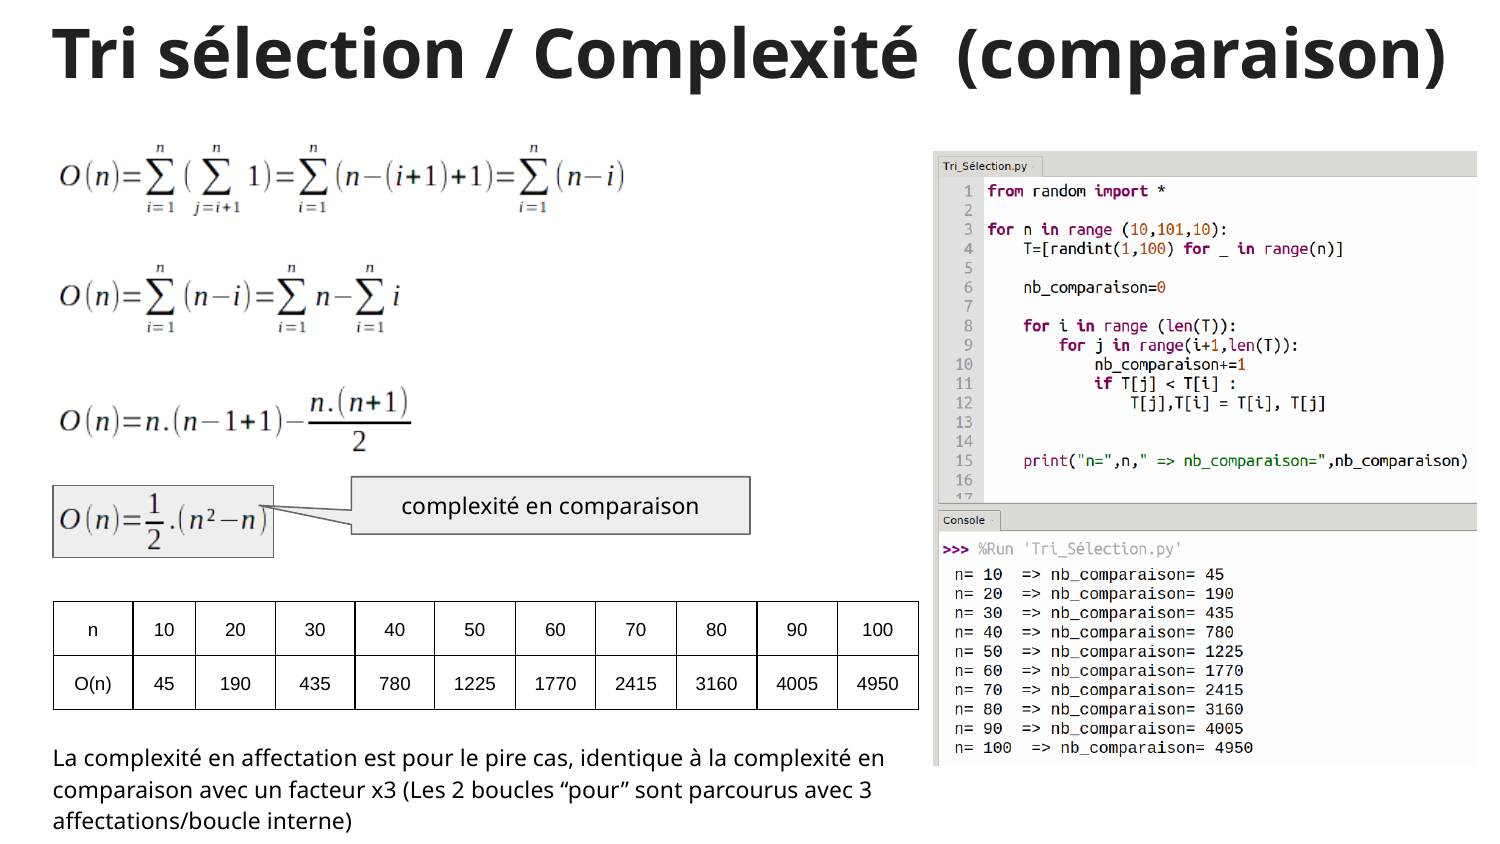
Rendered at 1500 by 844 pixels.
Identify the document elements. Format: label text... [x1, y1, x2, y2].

table_header 40 [356, 602, 434, 655]
table_header 80 [677, 602, 756, 655]
table_header 20 [196, 602, 275, 655]
list La complexité en affectation est pour le pire cas, identique à la complexité en comparaison avec un facteur x3 (Les 2 boucles “pour” sont parcourus avec 3 affectations/boucle interne) [37, 724, 934, 838]
picture [53, 257, 408, 337]
picture [53, 385, 418, 458]
table_cell 190 [196, 656, 275, 709]
text_box complexité en comparaison [259, 476, 751, 535]
picture [53, 137, 633, 216]
picture [53, 487, 274, 556]
table_header 50 [435, 602, 515, 655]
picture [933, 151, 1477, 766]
table_cell 1770 [516, 656, 595, 709]
table_header n [54, 602, 132, 655]
title Tri sélection / Complexité (comparaison) [0, 0, 1500, 90]
table_header 30 [276, 602, 354, 655]
table_cell 4005 [758, 656, 837, 709]
table_cell 2415 [596, 656, 676, 709]
table_cell 3160 [677, 656, 756, 709]
table_cell 780 [356, 656, 434, 709]
table_cell 45 [134, 656, 195, 709]
table_header 10 [134, 602, 195, 655]
table_cell O(n) [54, 656, 132, 709]
table_cell 4950 [838, 656, 918, 709]
table_header 60 [516, 602, 595, 655]
table_cell 435 [276, 656, 354, 709]
table_cell 1225 [435, 656, 515, 709]
table_header 90 [758, 602, 837, 655]
table_header 70 [596, 602, 676, 655]
table_header 100 [838, 602, 918, 655]
